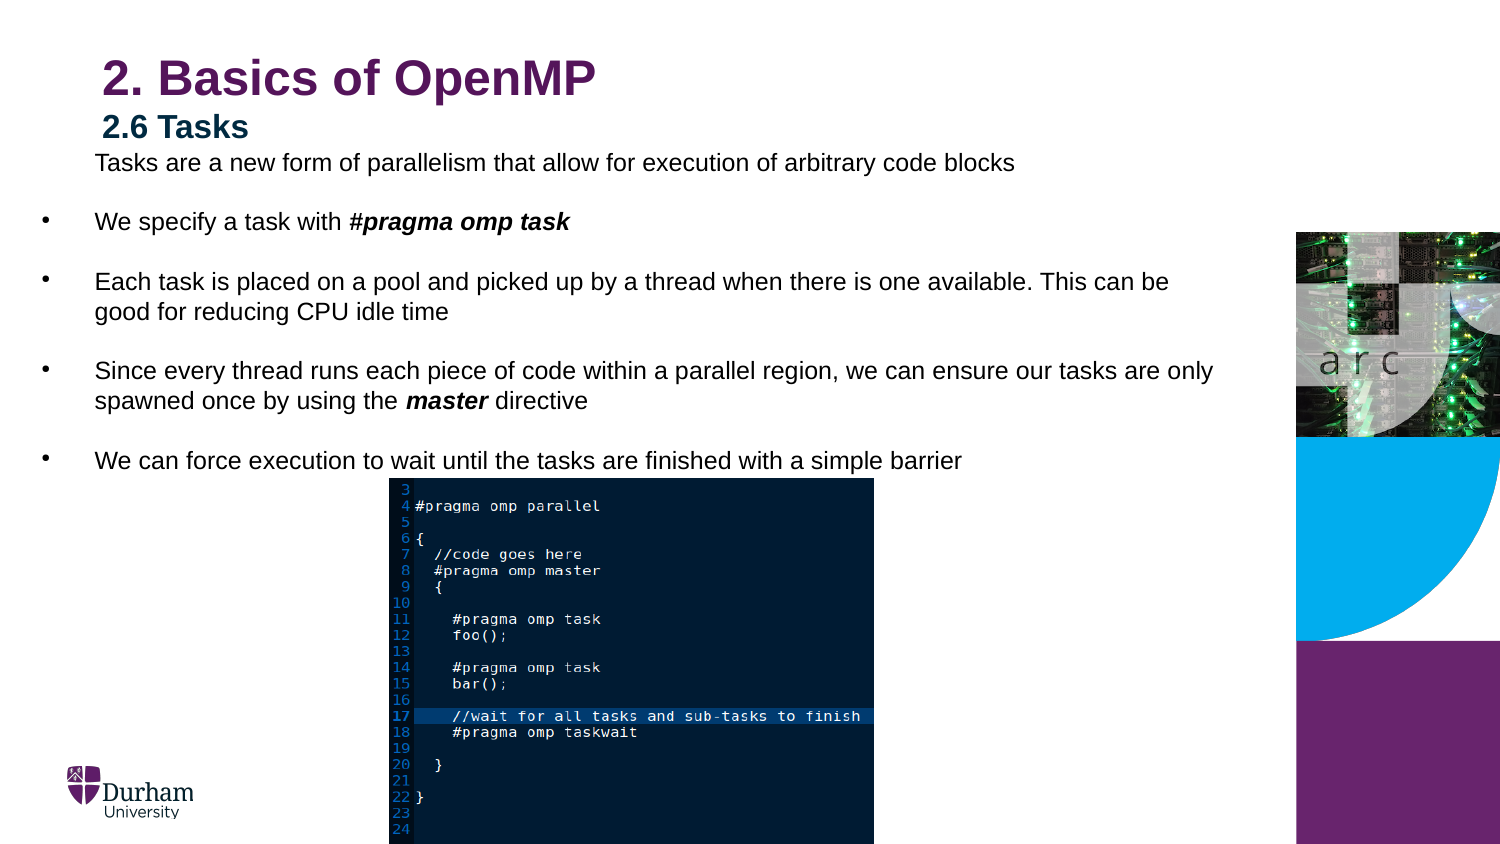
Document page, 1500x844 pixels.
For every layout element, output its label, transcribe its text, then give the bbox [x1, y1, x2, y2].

picture [67, 766, 193, 819]
text_box [1296, 640, 1500, 844]
picture [1332, 467, 1500, 640]
picture [389, 478, 874, 844]
title 2. Basics of OpenMP 2.6 Tasks [101, 45, 1371, 119]
picture [1296, 232, 1500, 436]
list Tasks are a new form of parallelism that allow for execution of arbitrary code blocks We specify a task with #pragma omp task Each task is placed on a pool and picked up by a thread when there is one available. This can be good for reducing CPU idle time Since every thread runs each piece of code within a parallel region, we can ensure our tasks are only spawned once by using the master directive We can force execution to wait until the tasks are finished with a simple barrier [23, 146, 1219, 485]
